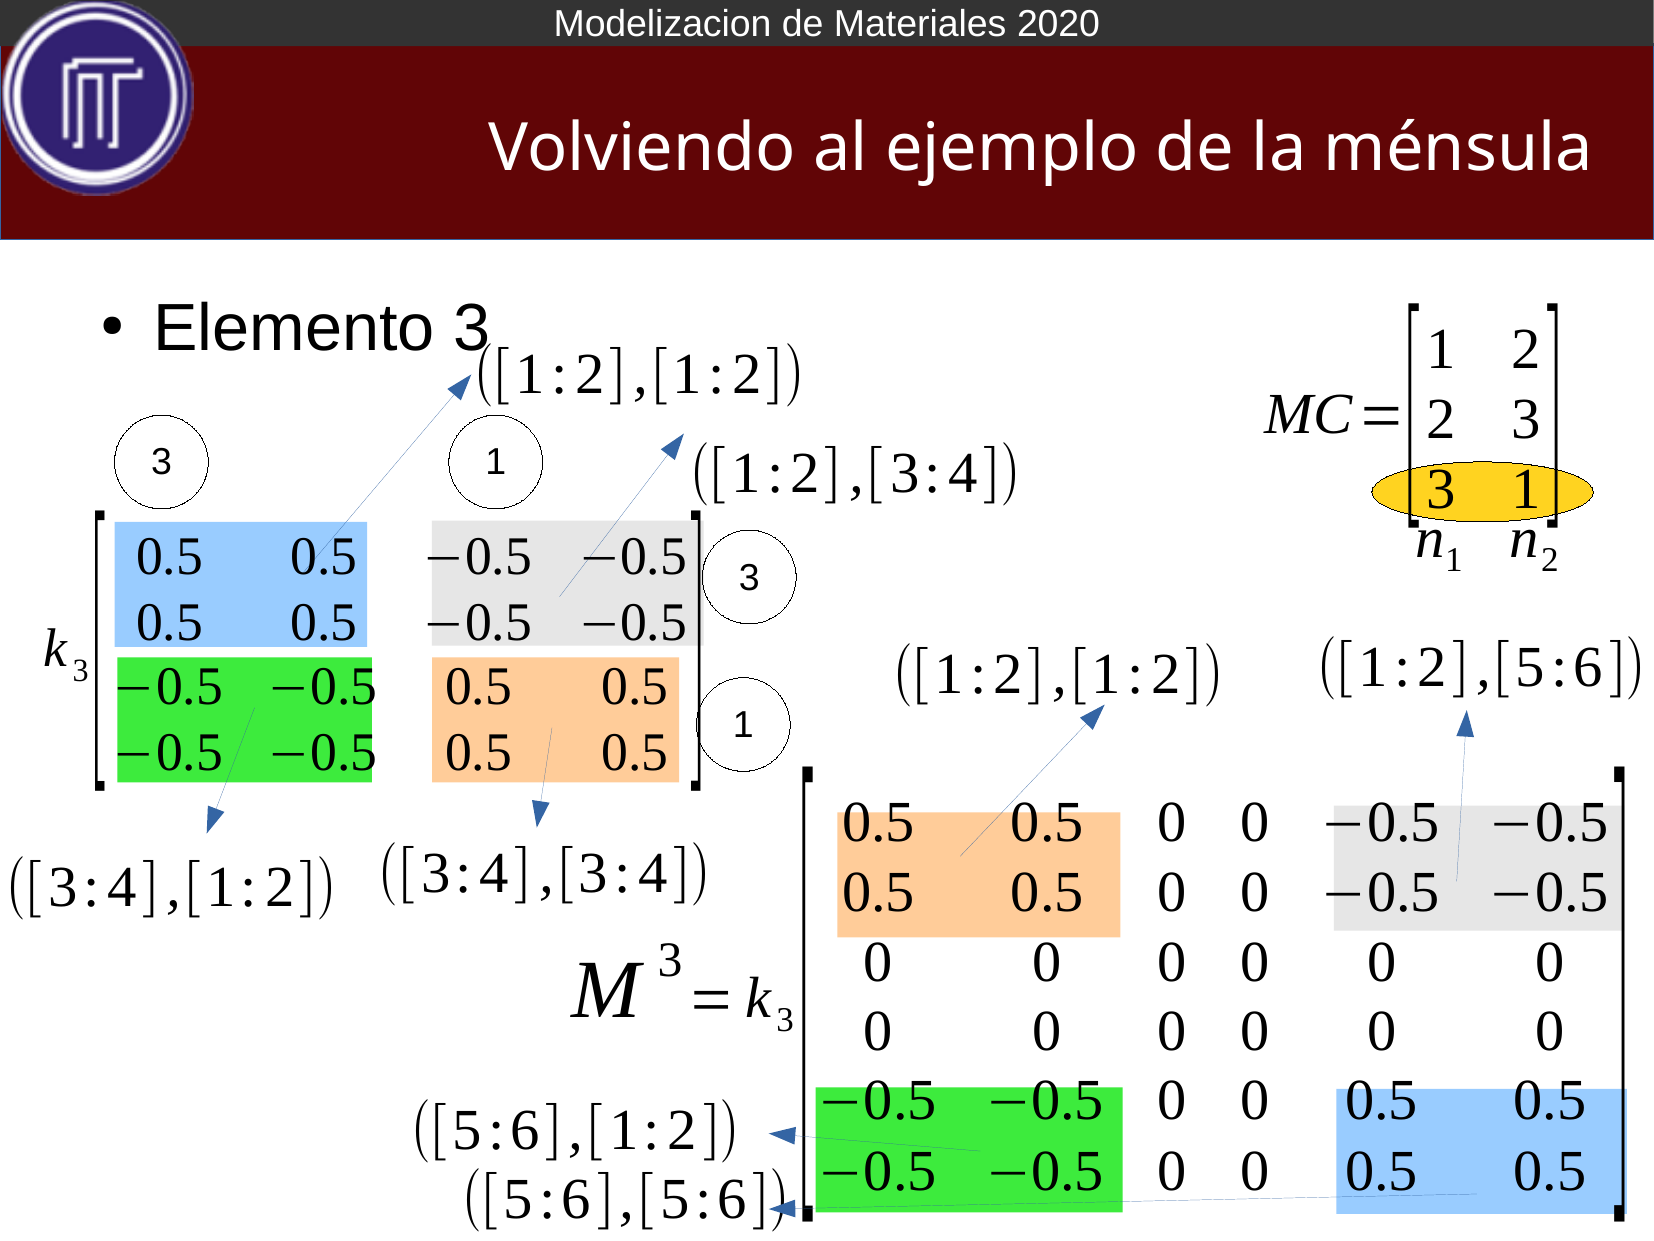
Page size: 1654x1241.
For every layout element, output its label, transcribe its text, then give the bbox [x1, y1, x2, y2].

text_box 1 [719, 677, 791, 763]
chart [886, 640, 1229, 711]
chart [468, 341, 810, 411]
text_box 3 [114, 415, 209, 508]
picture [0, 0, 194, 196]
title Volviendo al ejemplo de la ménsula [41, 70, 1654, 218]
text_box [1569, 473, 1594, 511]
text_box 1 [448, 415, 543, 508]
text_box 3 [719, 530, 797, 624]
chart [0, 853, 343, 923]
chart [1311, 634, 1652, 704]
chart [1254, 301, 1569, 580]
chart [35, 439, 1636, 1236]
list Elemento 3 [82, 290, 1571, 379]
